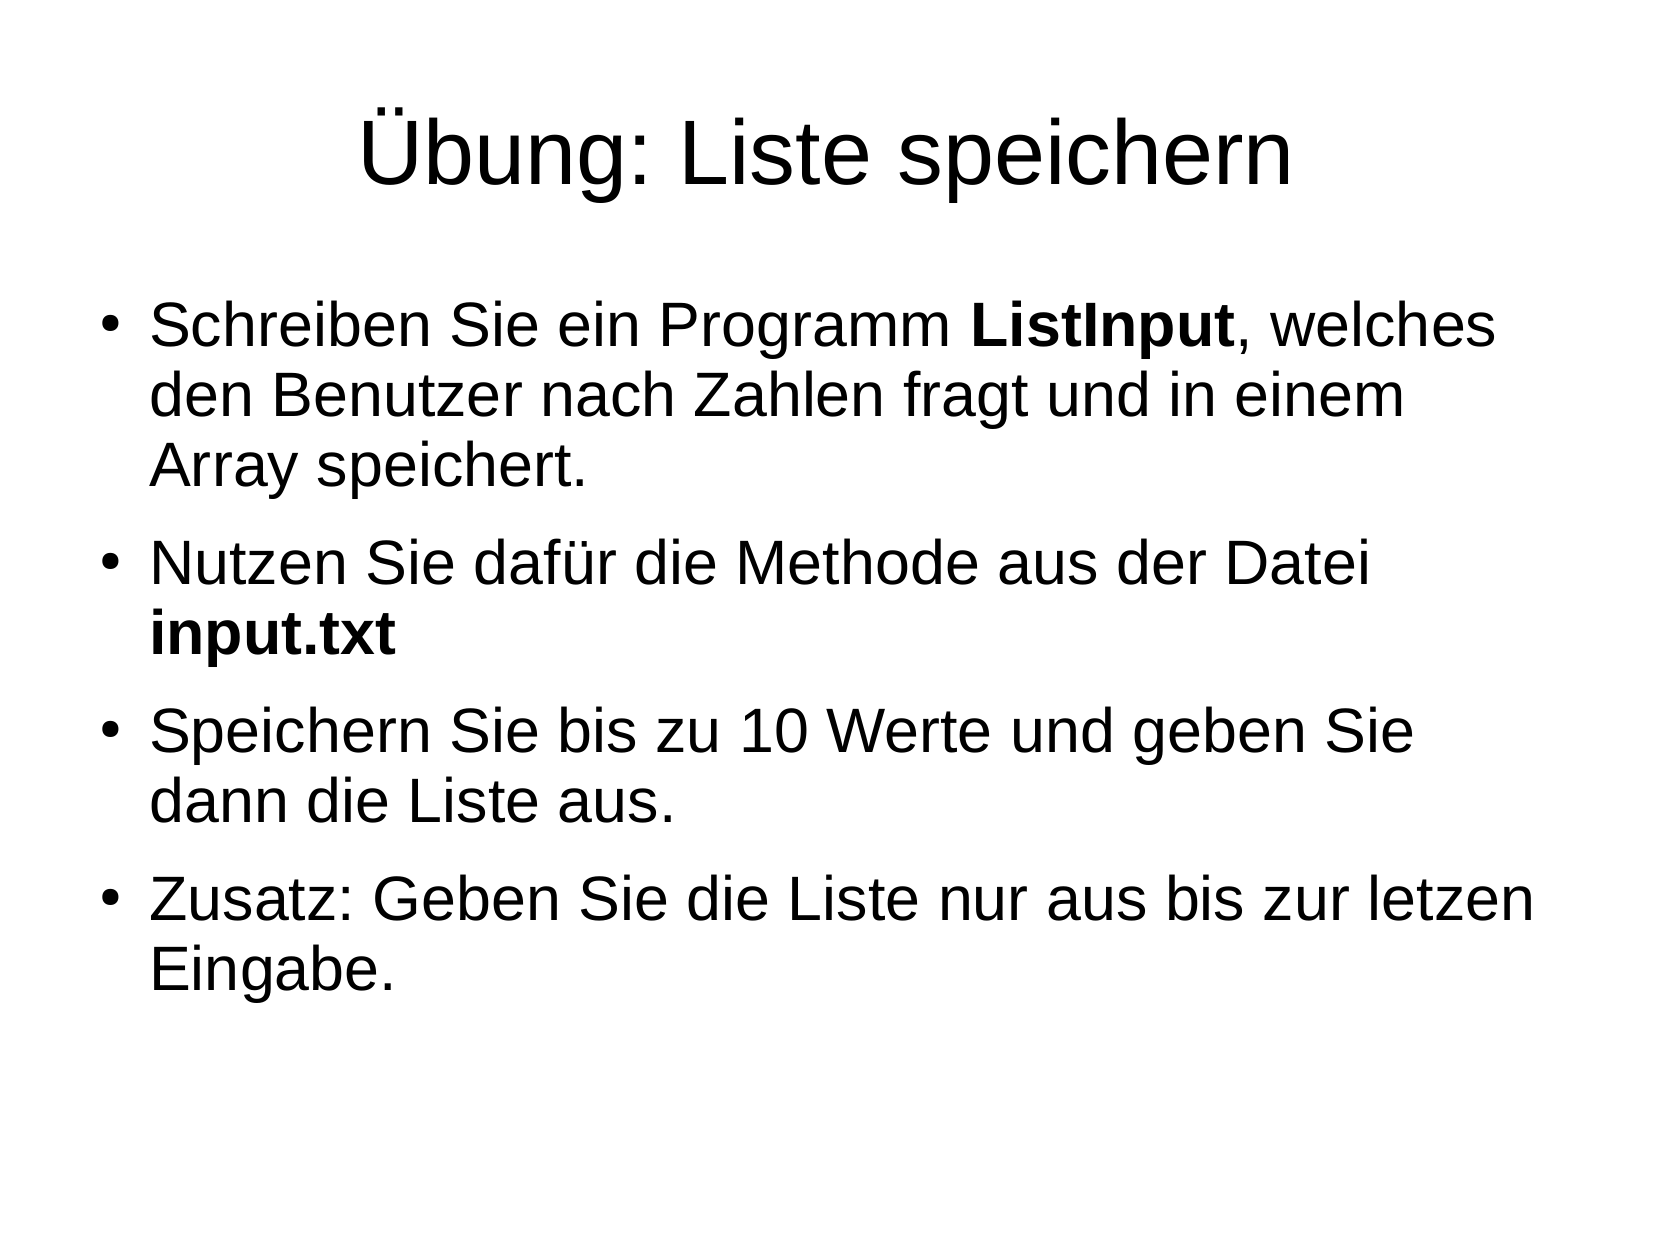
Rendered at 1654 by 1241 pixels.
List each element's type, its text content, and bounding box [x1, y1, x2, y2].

title Übung: Liste speichern [82, 49, 1571, 257]
list Schreiben Sie ein Programm ListInput, welches den Benutzer nach Zahlen fragt und in einem Array speichert. Nutzen Sie dafür die Methode aus der Datei input.txt Speichern Sie bis zu 10 Werte und geben Sie dann die Liste aus. Zusatz: Geben Sie die Liste nur aus bis zur letzen Eingabe. [82, 290, 1571, 1010]
